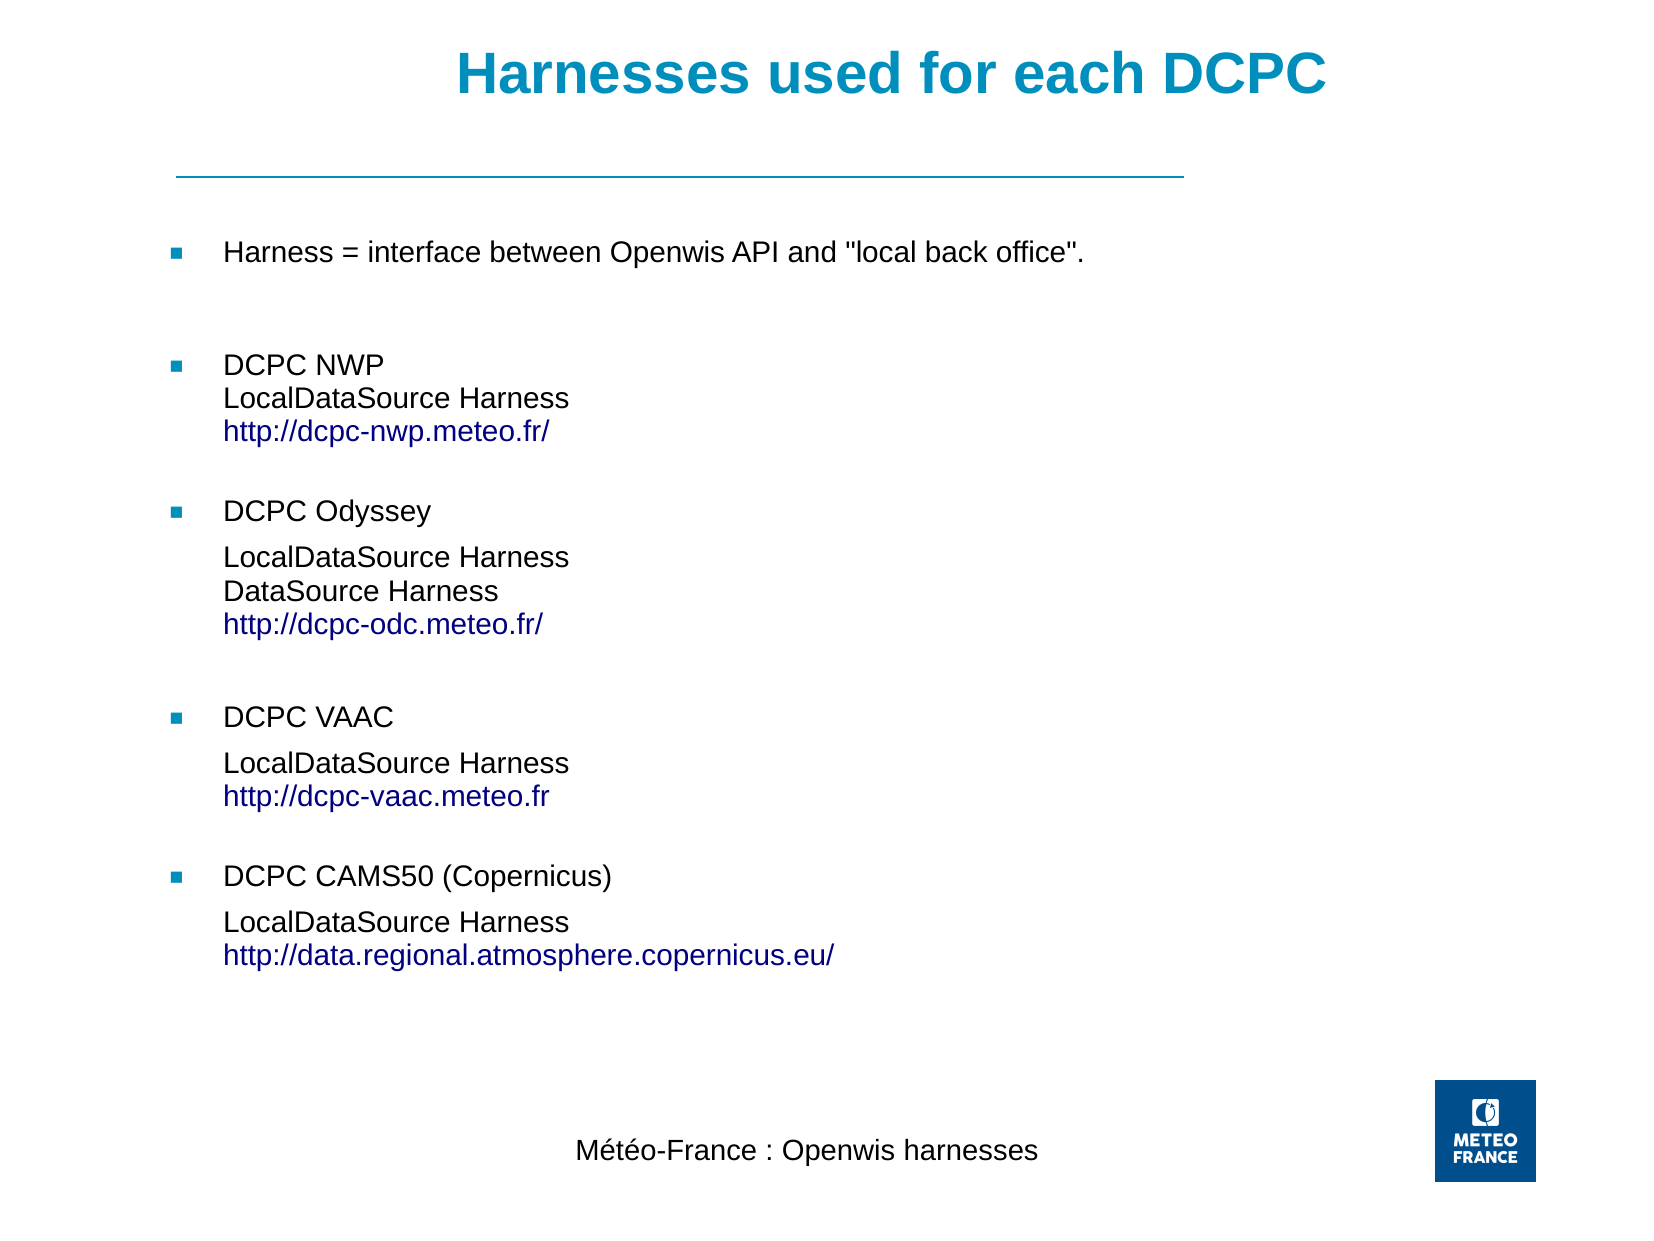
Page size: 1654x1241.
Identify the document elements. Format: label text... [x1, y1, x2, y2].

picture [1435, 1080, 1536, 1182]
list Harness = interface between Openwis API and "local back office". DCPC NWP LocalDataSource Harness http://dcpc-nwp.meteo.fr/ DCPC Odyssey LocalDataSource Harness DataSource Harness http://dcpc-odc.meteo.fr/ DCPC VAAC LocalDataSource Harness http://dcpc-vaac.meteo.fr DCPC CAMS50 (Copernicus) LocalDataSource Harness http://data.regional.atmosphere.copernicus.eu/ [157, 235, 1571, 1010]
title Harnesses used for each DCPC [176, 24, 1609, 122]
